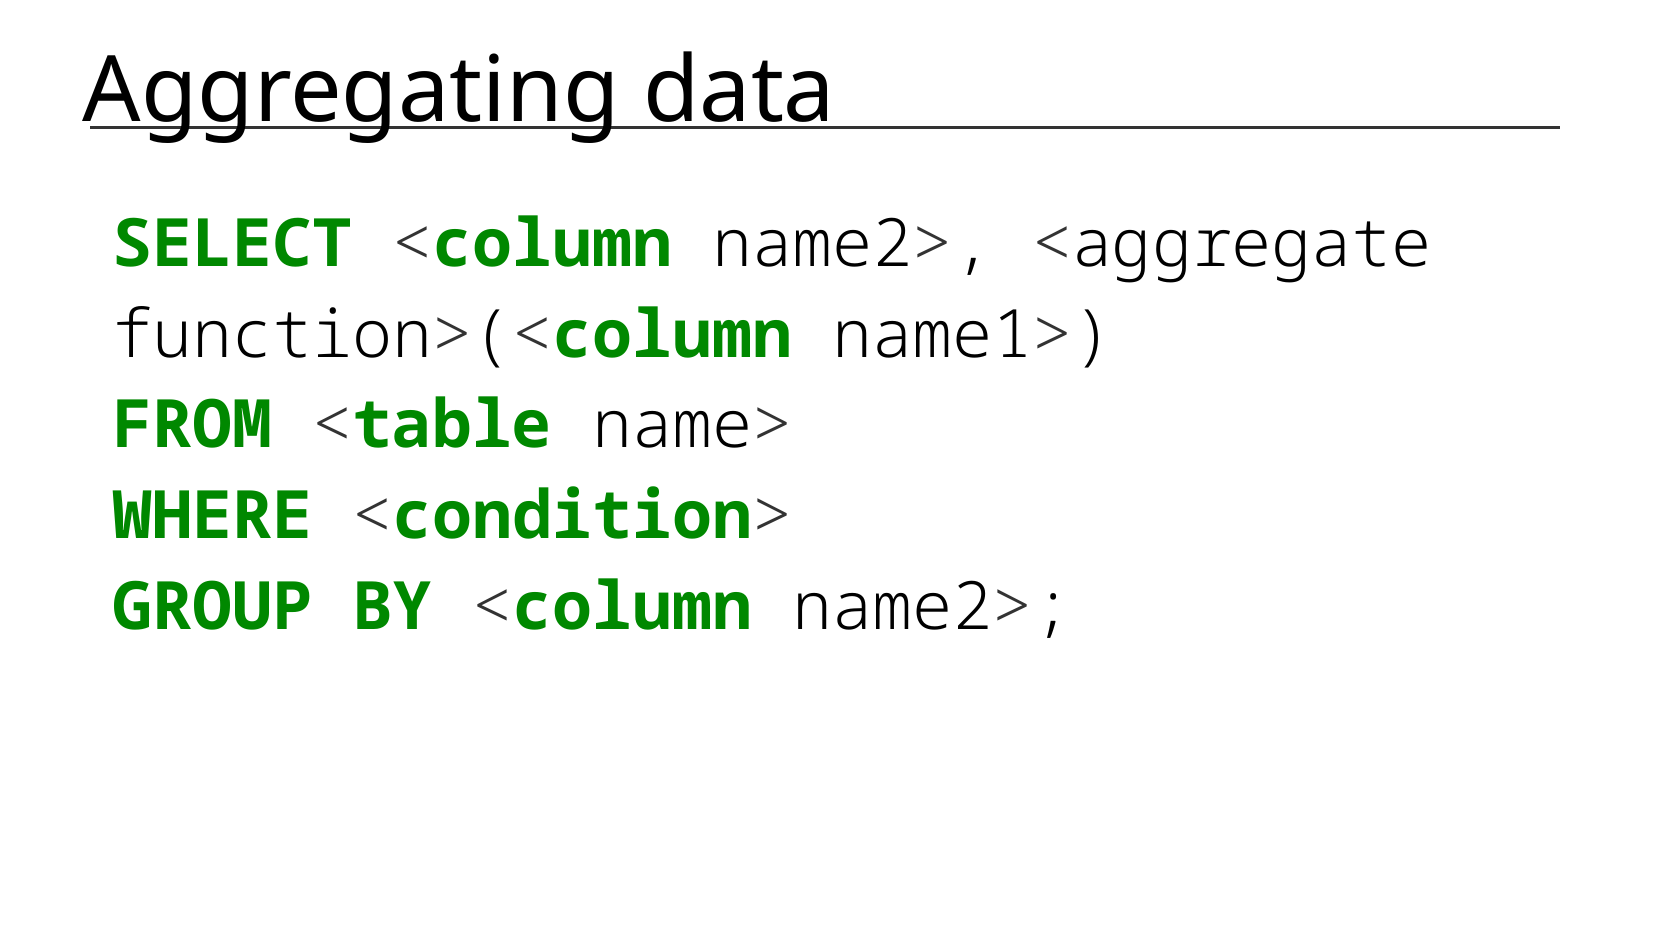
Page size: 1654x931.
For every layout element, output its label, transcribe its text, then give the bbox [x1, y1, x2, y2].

title Aggregating data [82, 32, 1571, 140]
list SELECT <column name2>, <aggregate function>(<column name1>) FROM <table name> WHERE <condition> GROUP BY <column name2>; [82, 195, 1571, 811]
